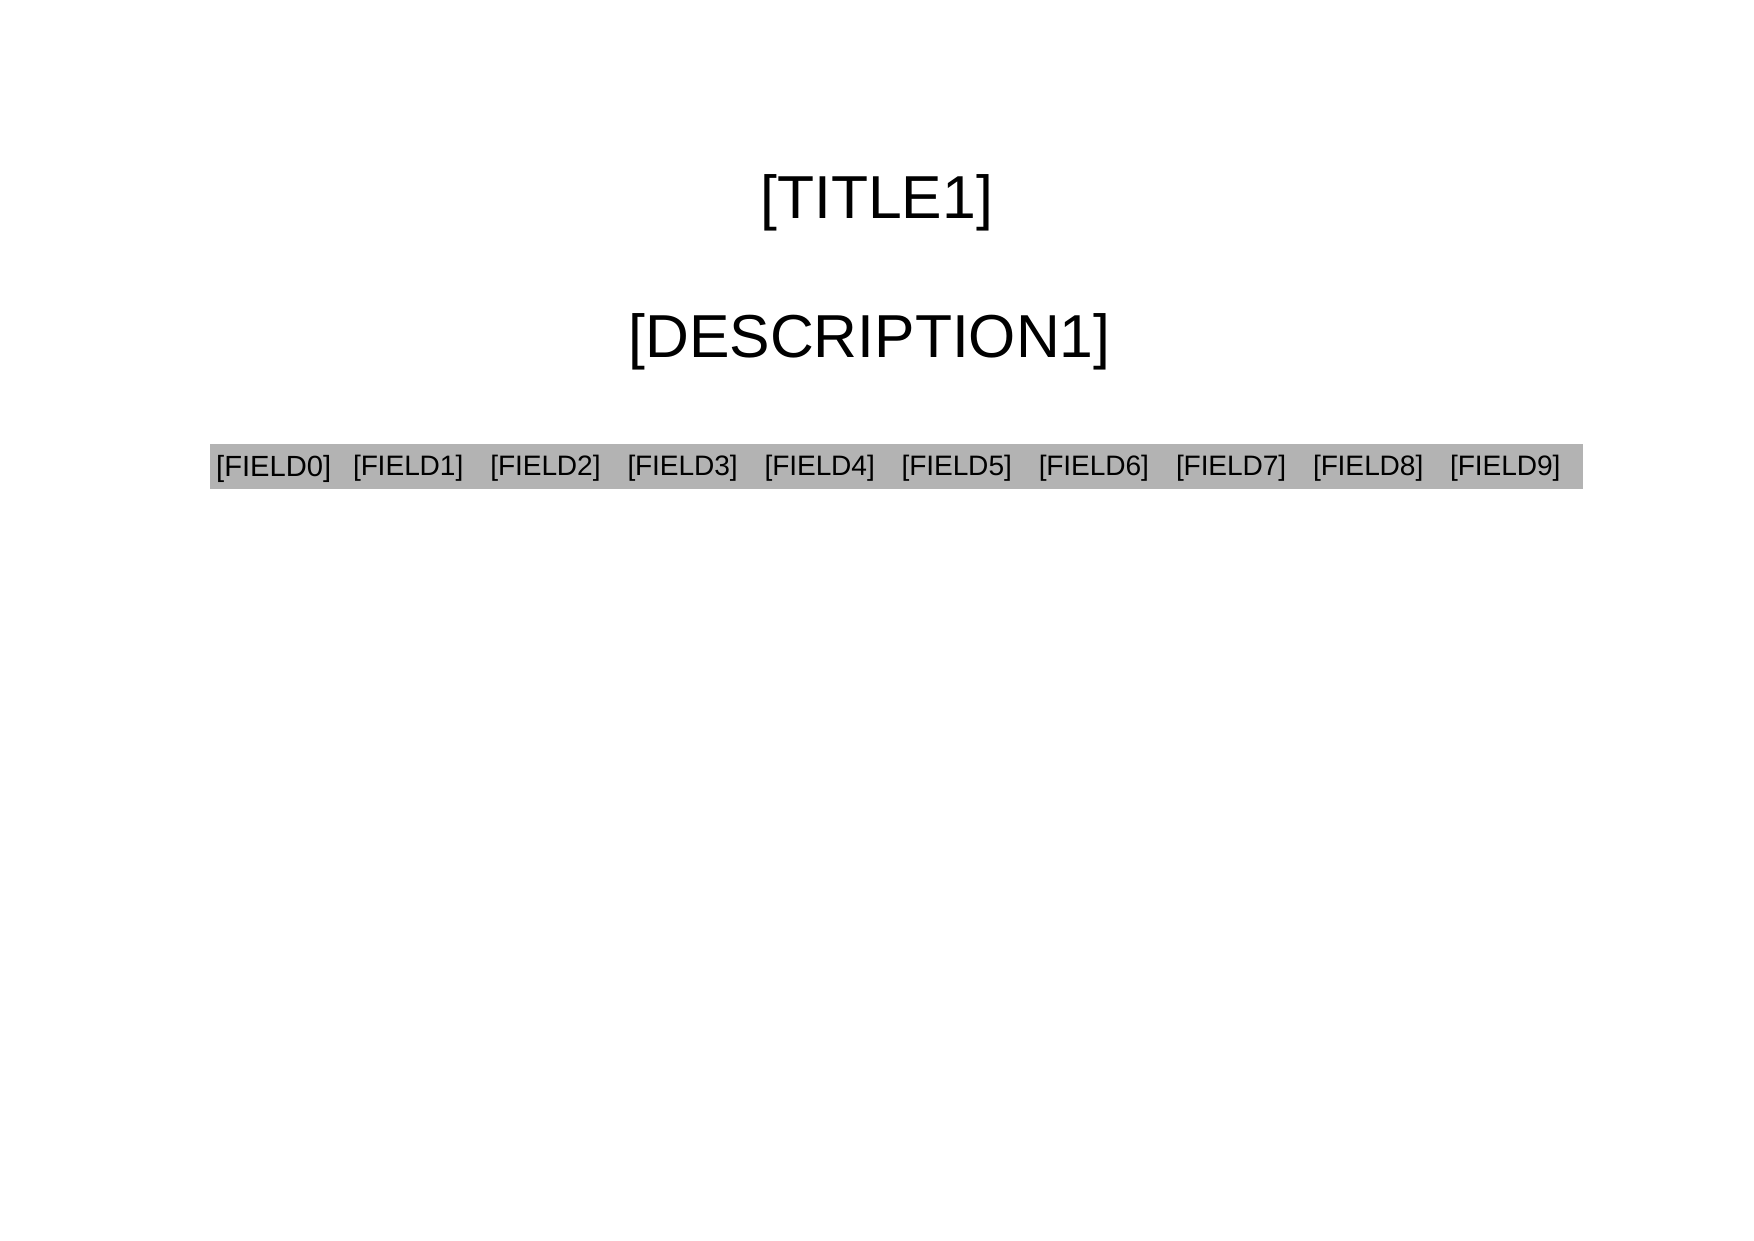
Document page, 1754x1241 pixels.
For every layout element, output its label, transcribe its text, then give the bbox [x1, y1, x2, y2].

table_header [FIELD7] [1170, 444, 1307, 489]
title [DESCRIPTION1] [186, 265, 1553, 408]
table_header [FIELD3] [622, 444, 759, 489]
table_header [FIELD6] [1033, 444, 1170, 489]
table_header [FIELD5] [896, 444, 1033, 489]
table_header [FIELD8] [1307, 444, 1444, 489]
table_header [FIELD9] [1444, 444, 1583, 489]
table_header [FIELD0] [210, 444, 347, 489]
table_header [FIELD1] [347, 444, 484, 489]
table_header [FIELD4] [759, 444, 896, 489]
title [TITLE1] [193, 158, 1560, 237]
table_header [FIELD2] [484, 444, 622, 489]
